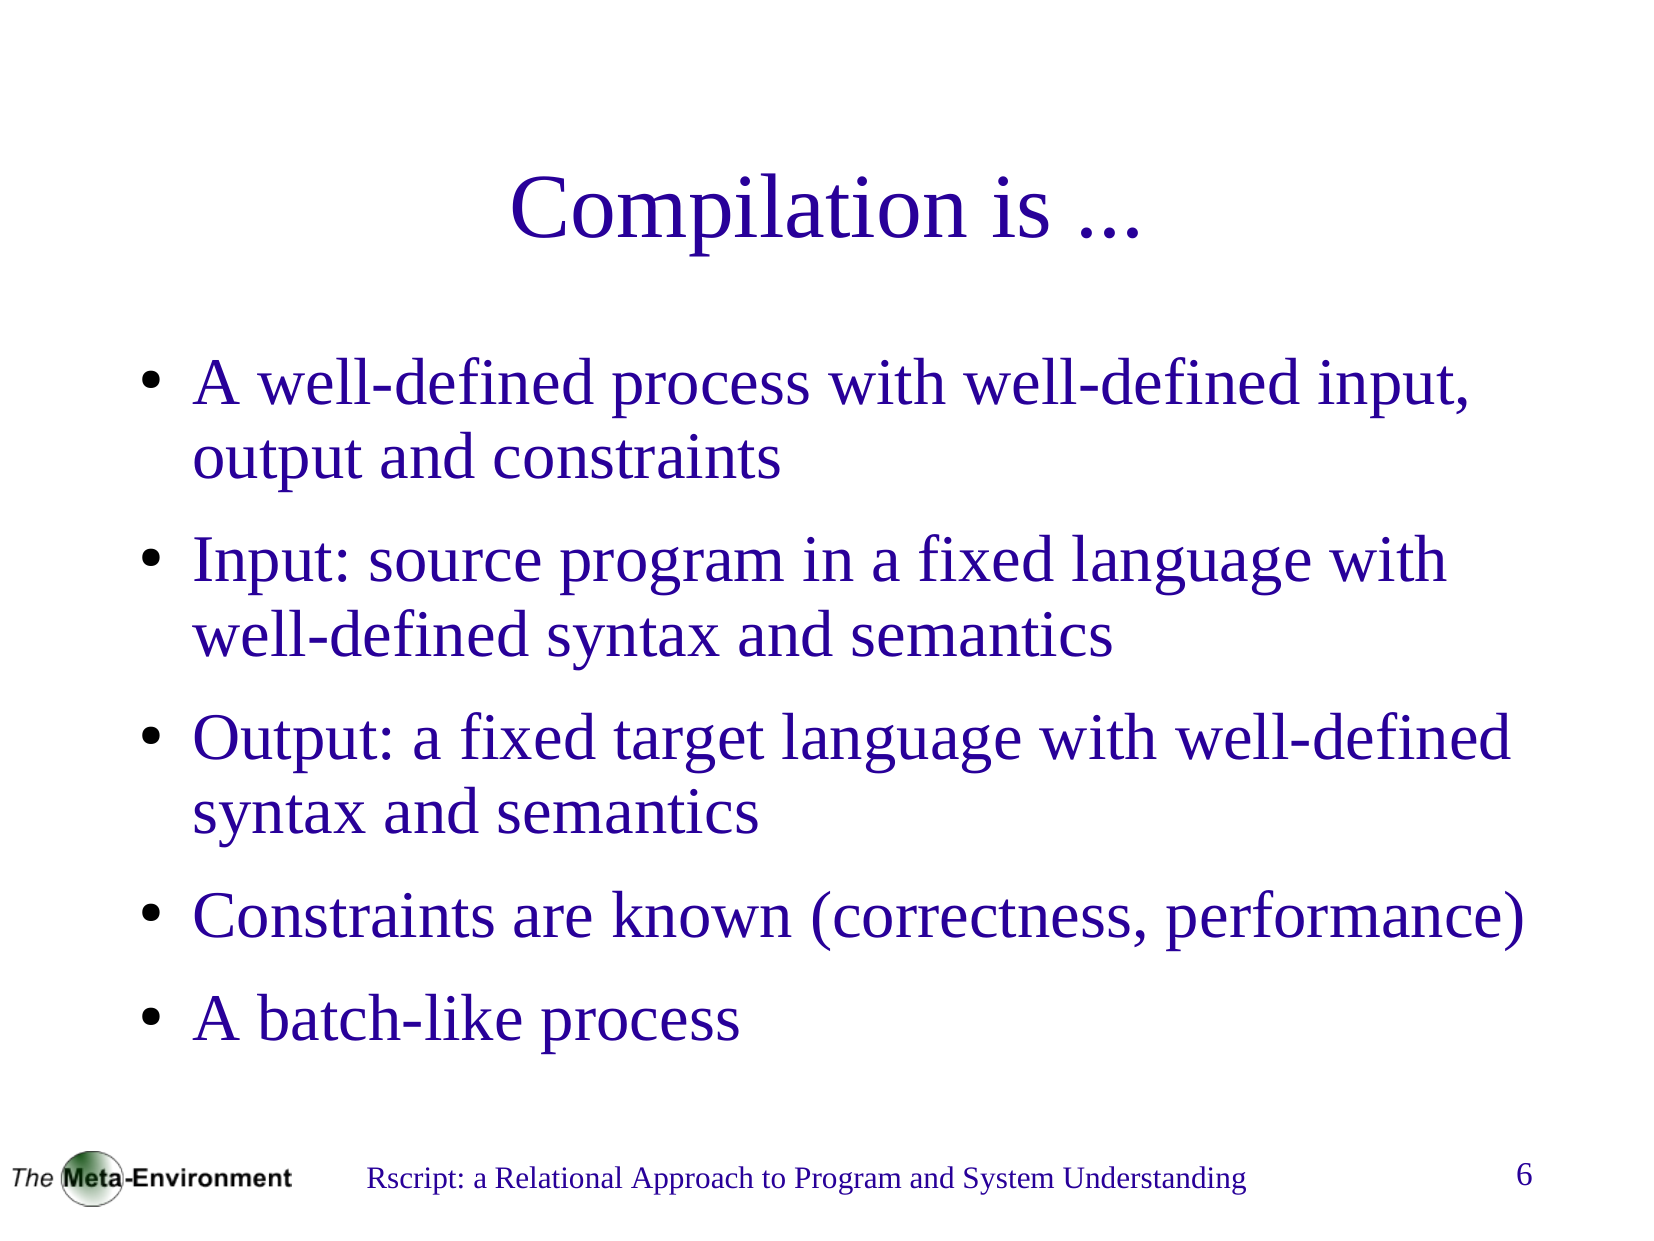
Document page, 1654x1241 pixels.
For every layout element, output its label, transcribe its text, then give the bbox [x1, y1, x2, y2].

title Compilation is ... [121, 102, 1534, 311]
picture [12, 1151, 292, 1207]
list A well-defined process with well-defined input, output and constraints Input: source program in a fixed language with well-defined syntax and semantics Output: a fixed target language with well-defined syntax and semantics Constraints are known (correctness, performance) A batch-like process [121, 344, 1534, 1138]
